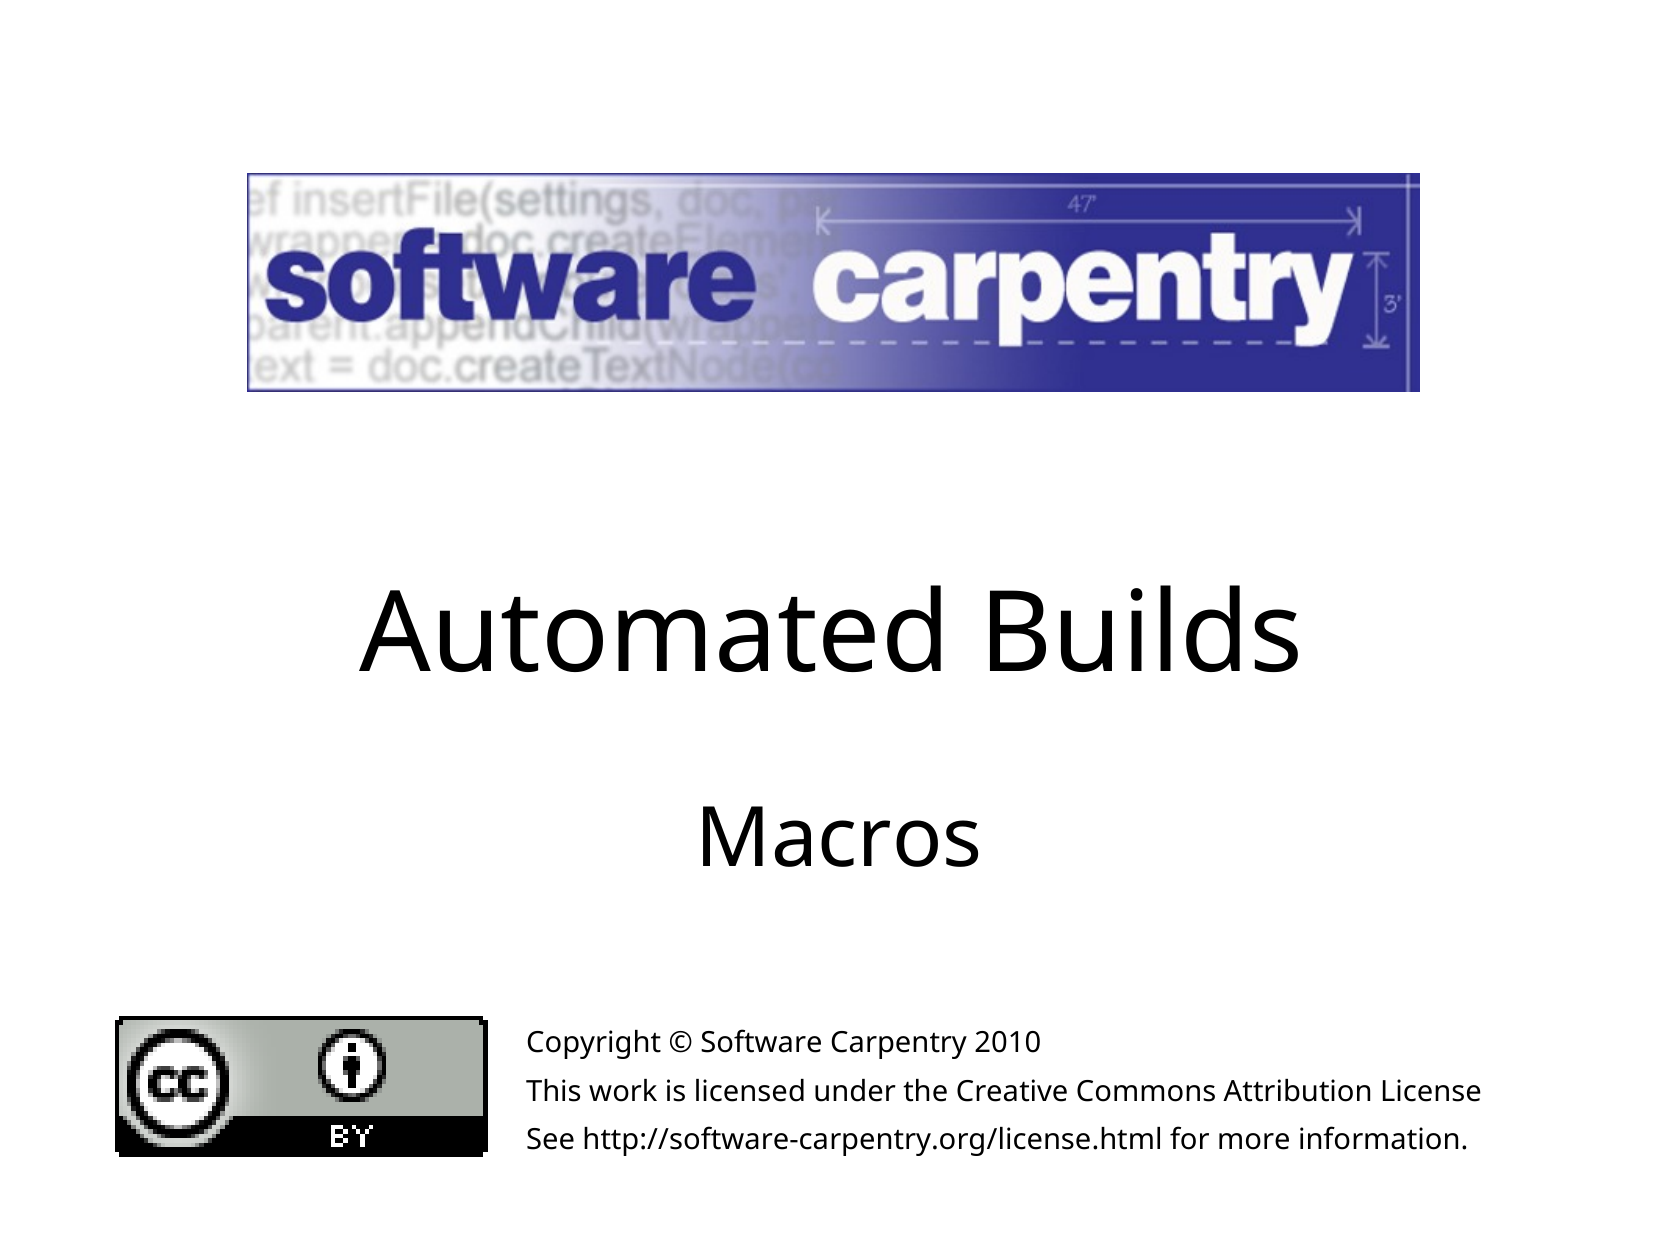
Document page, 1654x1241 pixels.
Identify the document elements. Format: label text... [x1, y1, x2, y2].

picture [247, 173, 1420, 392]
text_box Automated Builds [245, 549, 1418, 697]
text_box Macros [188, 773, 1490, 883]
picture [115, 1016, 488, 1158]
text_box Copyright © Software Carpentry 2010 This work is licensed under the Creative Commons Attribution License See http://software-carpentry.org/license.html for more information. [511, 1014, 1574, 1164]
